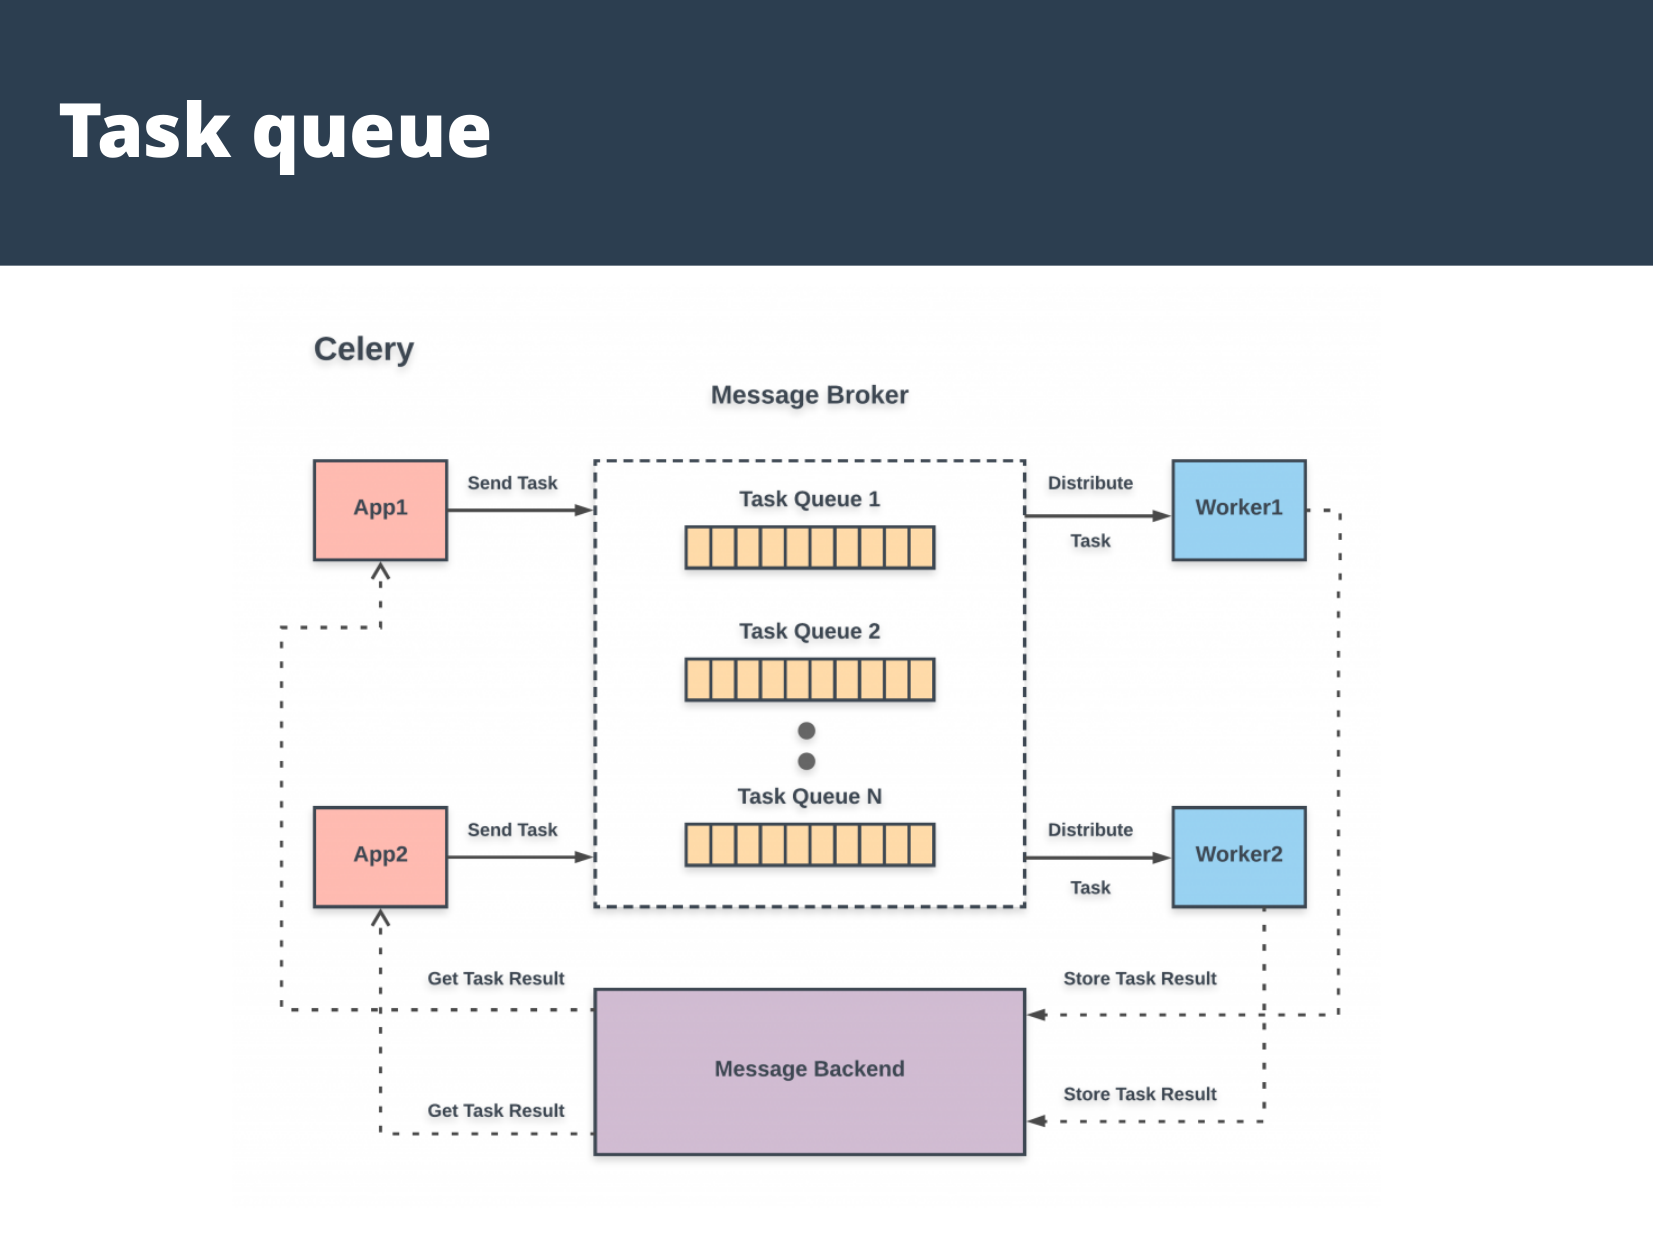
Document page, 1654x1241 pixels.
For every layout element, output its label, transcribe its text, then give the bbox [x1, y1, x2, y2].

title Task queue [58, 49, 1594, 207]
picture [232, 284, 1381, 1209]
